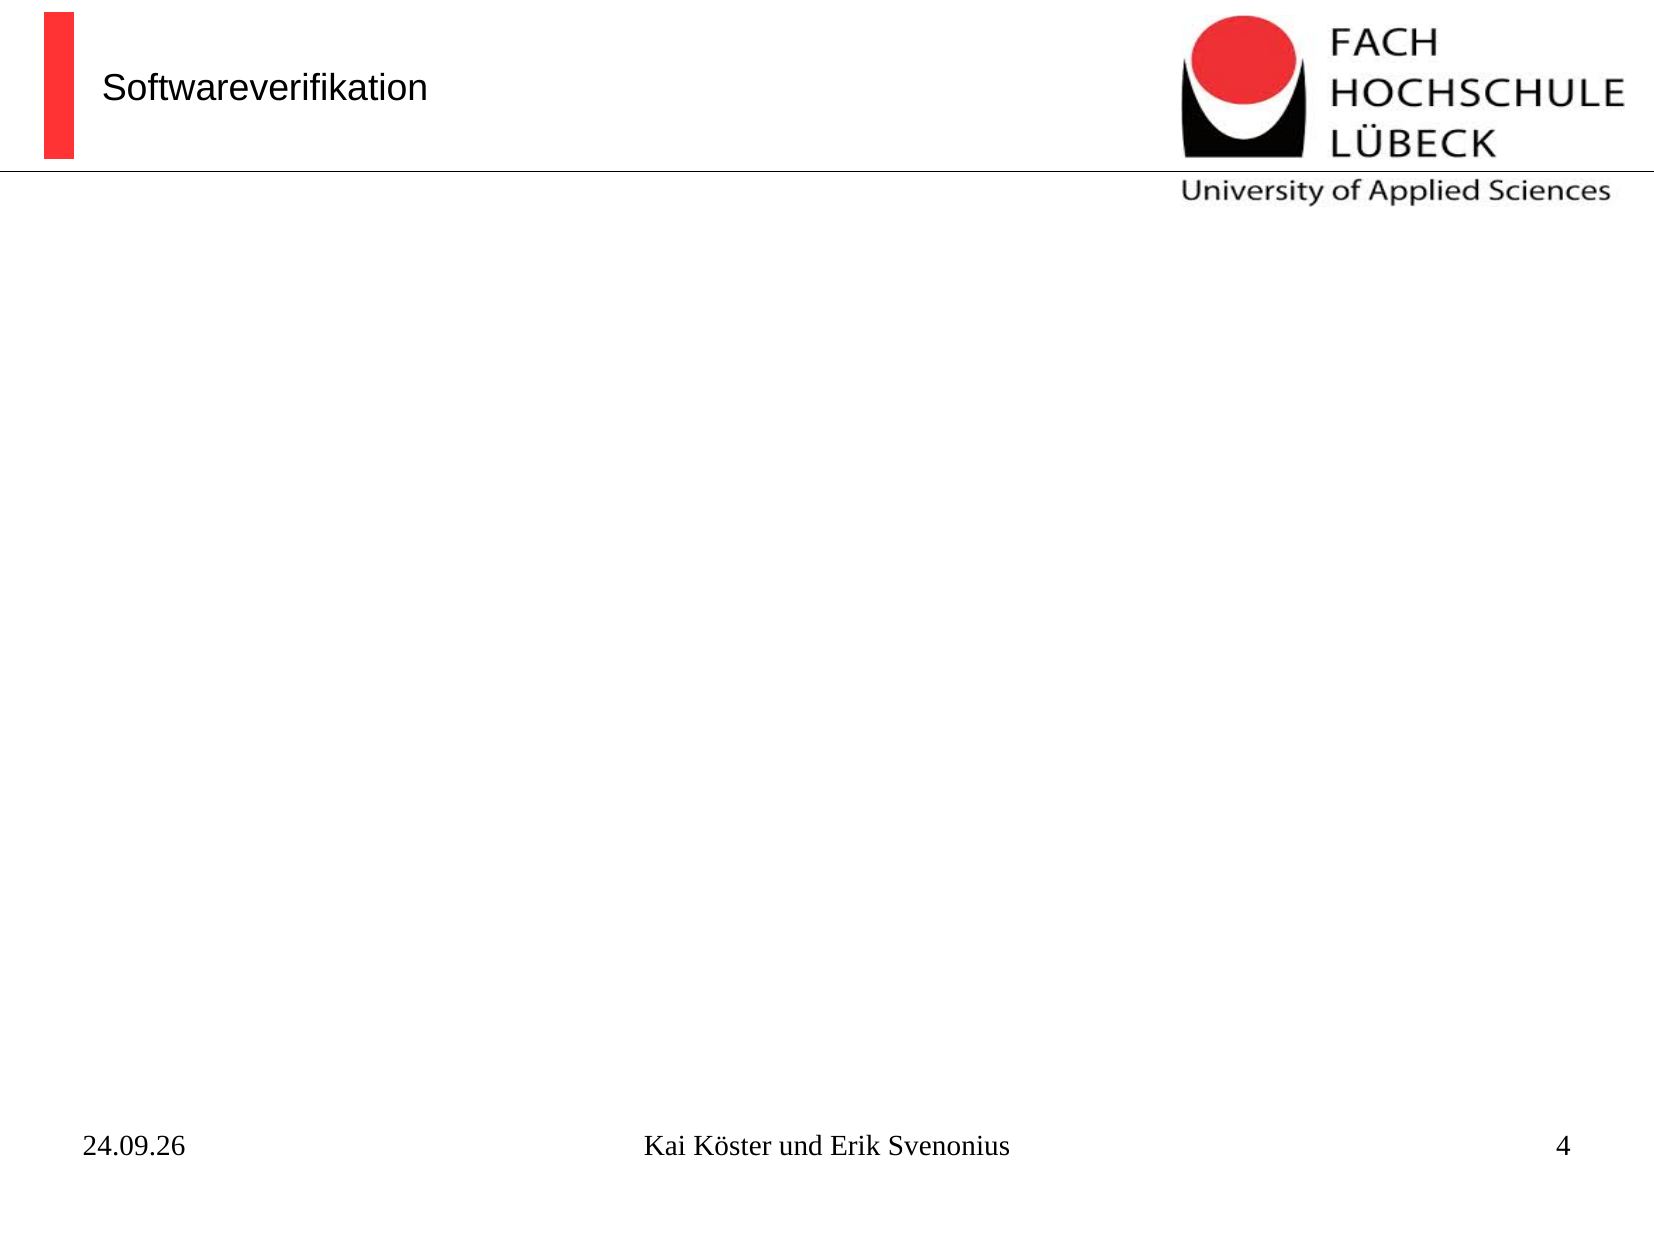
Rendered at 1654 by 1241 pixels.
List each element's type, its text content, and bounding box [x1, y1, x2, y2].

text_box Softwareverifikation [77, 59, 443, 131]
picture [1181, 172, 1625, 207]
picture [1181, 15, 1625, 171]
